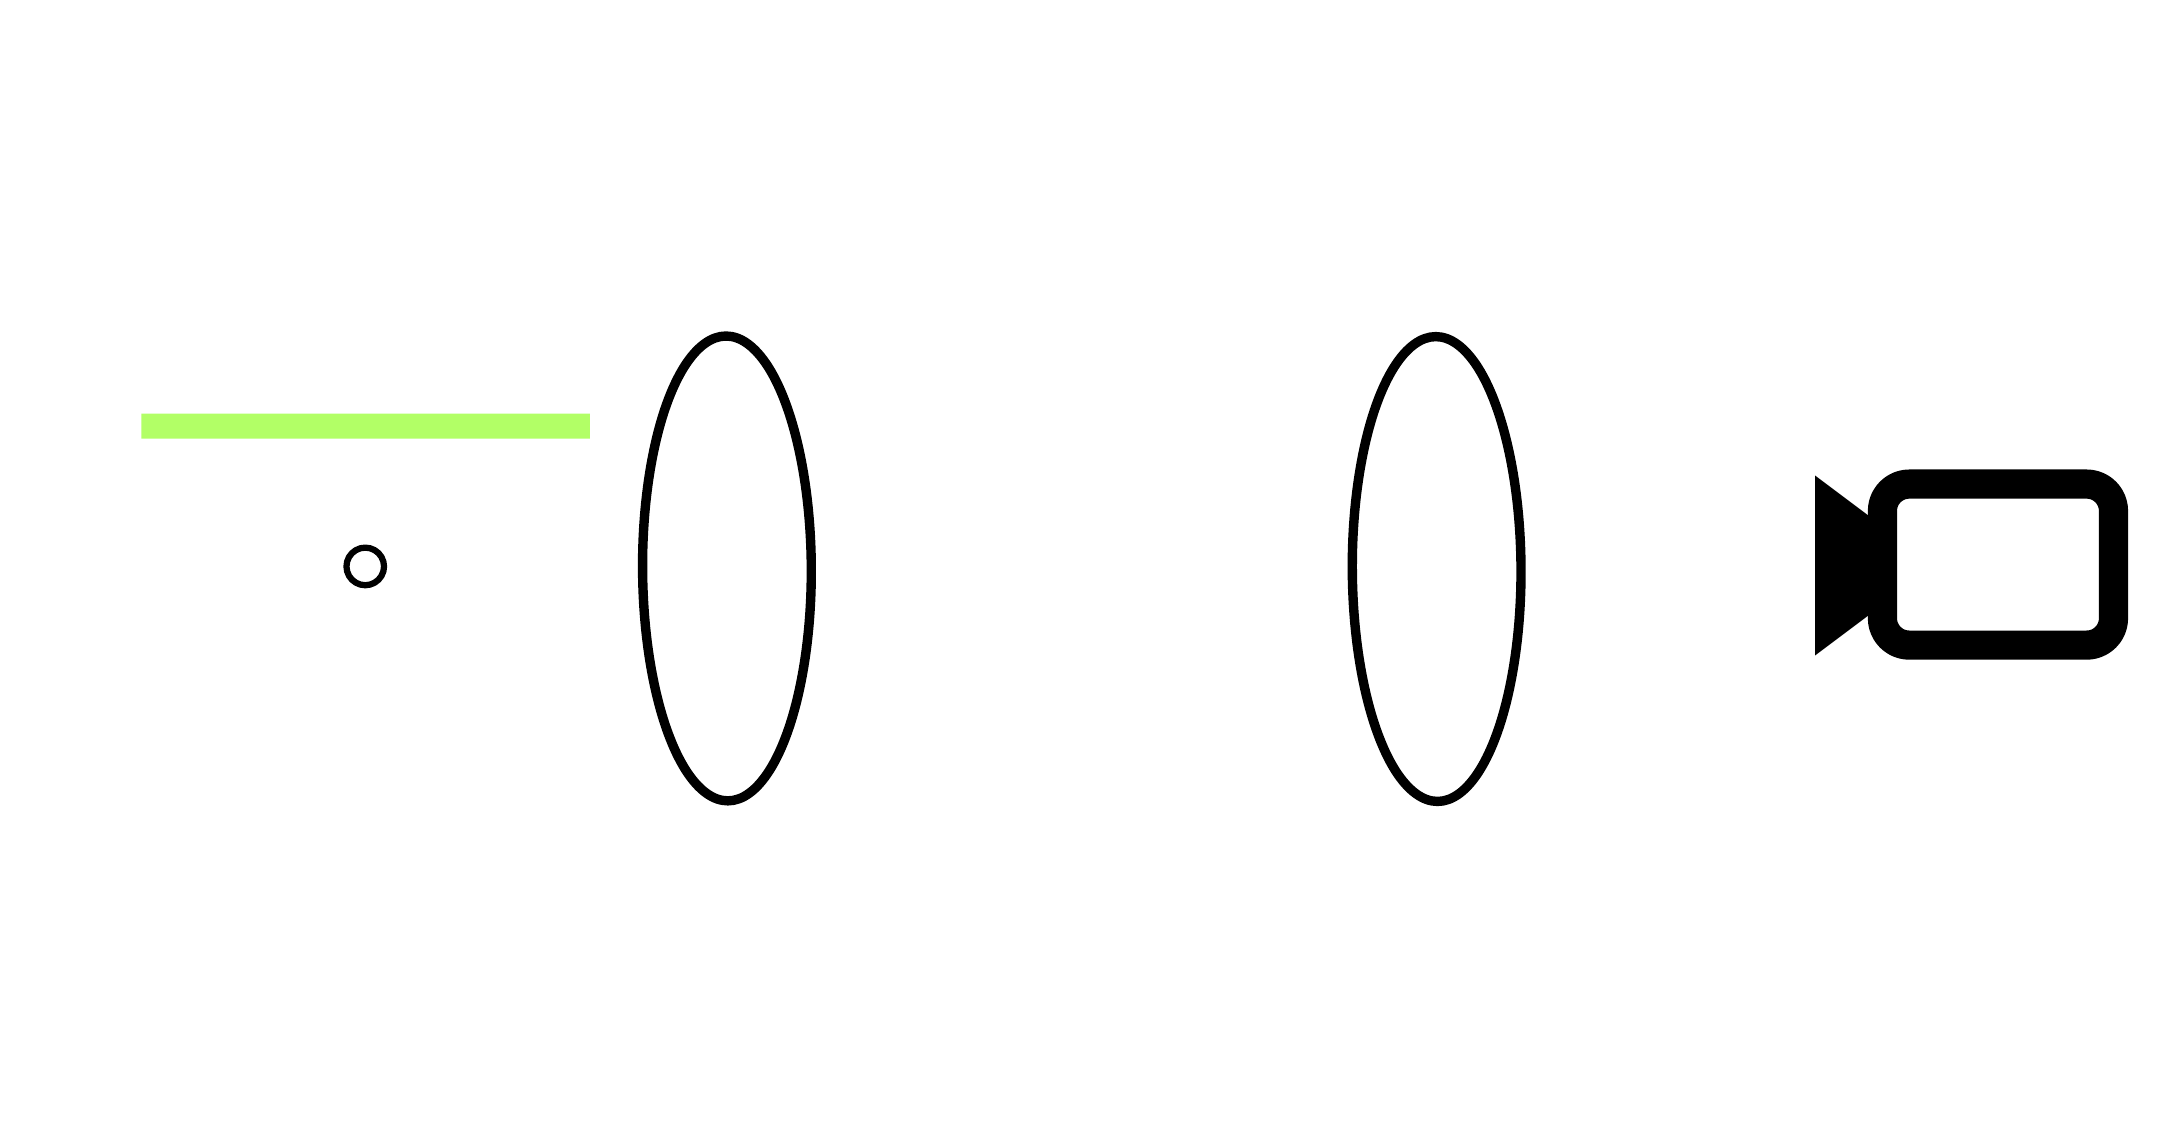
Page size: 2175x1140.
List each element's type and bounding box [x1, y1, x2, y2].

text_box [1882, 484, 2114, 646]
text_box [1352, 336, 1522, 802]
text_box [1815, 475, 1876, 656]
text_box [642, 336, 812, 801]
